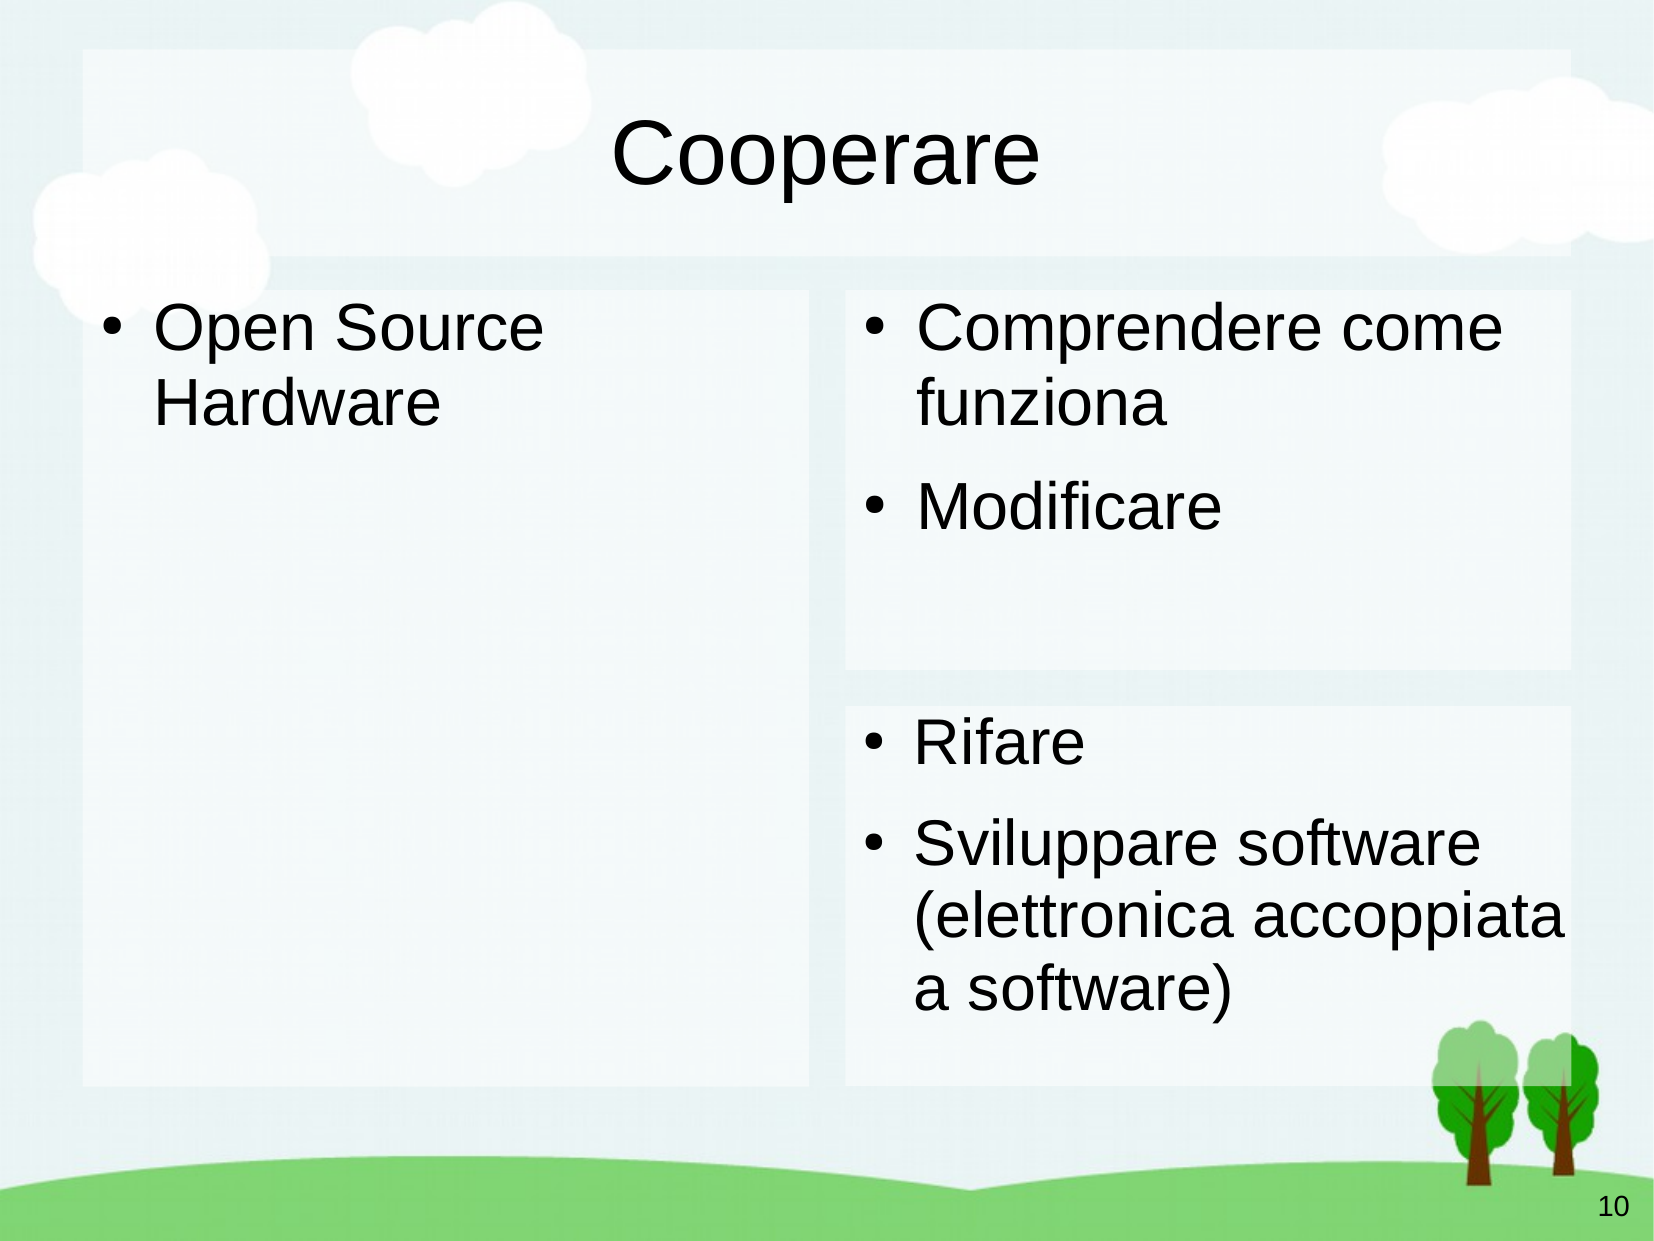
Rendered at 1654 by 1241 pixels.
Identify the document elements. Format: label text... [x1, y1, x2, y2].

title Cooperare [82, 49, 1571, 257]
list Comprendere come funziona Modificare [845, 290, 1572, 671]
picture [0, 0, 1654, 1241]
list Rifare Sviluppare software (elettronica accoppiata a software) [845, 706, 1572, 1087]
list Open Source Hardware [82, 290, 809, 1087]
